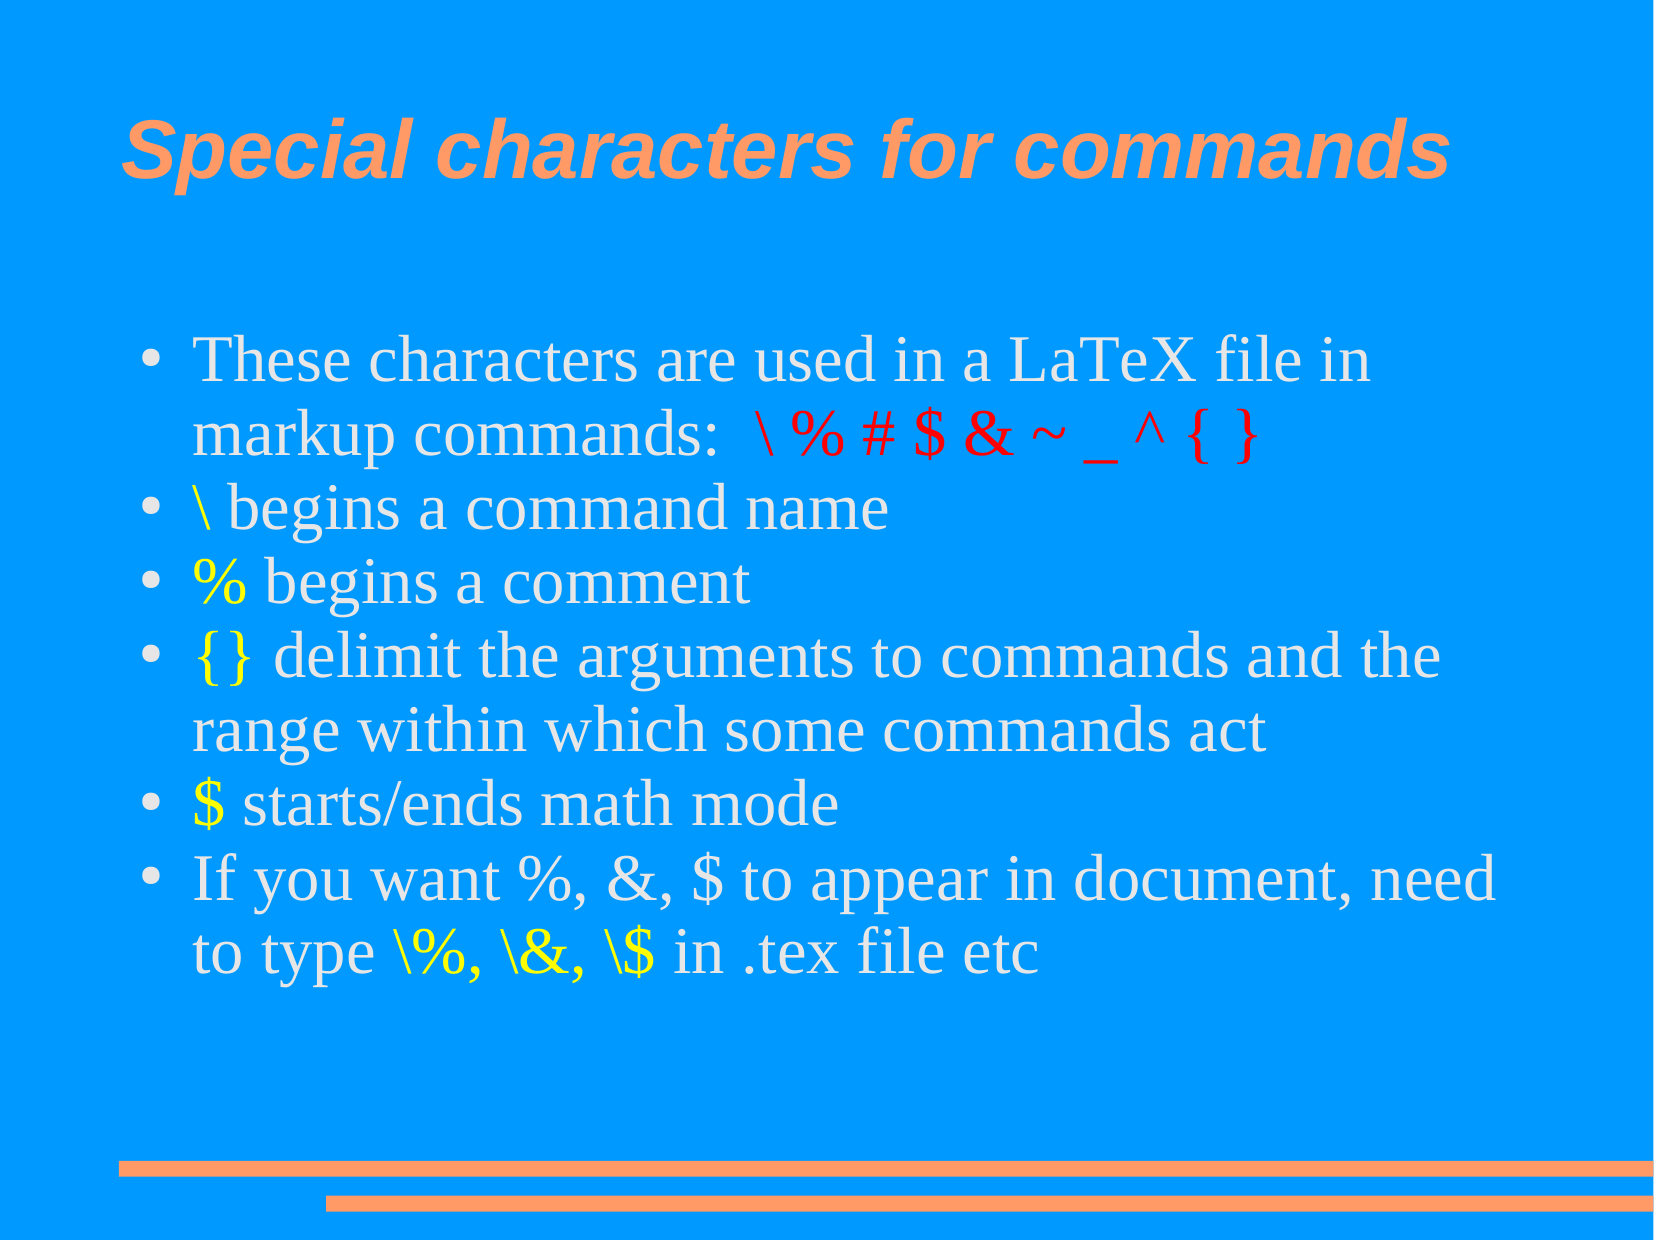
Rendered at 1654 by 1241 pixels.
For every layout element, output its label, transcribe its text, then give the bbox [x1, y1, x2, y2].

list These characters are used in a LaTeX file in markup commands: \ % # $ & ~ _ ^ { } \ begins a command name % begins a comment {} delimit the arguments to commands and the range within which some commands act $ starts/ends math mode If you want %, &, $ to appear in document, need to type \%, \&, \$ in .tex file etc [121, 322, 1561, 1132]
title Special characters for commands [121, 46, 1534, 254]
